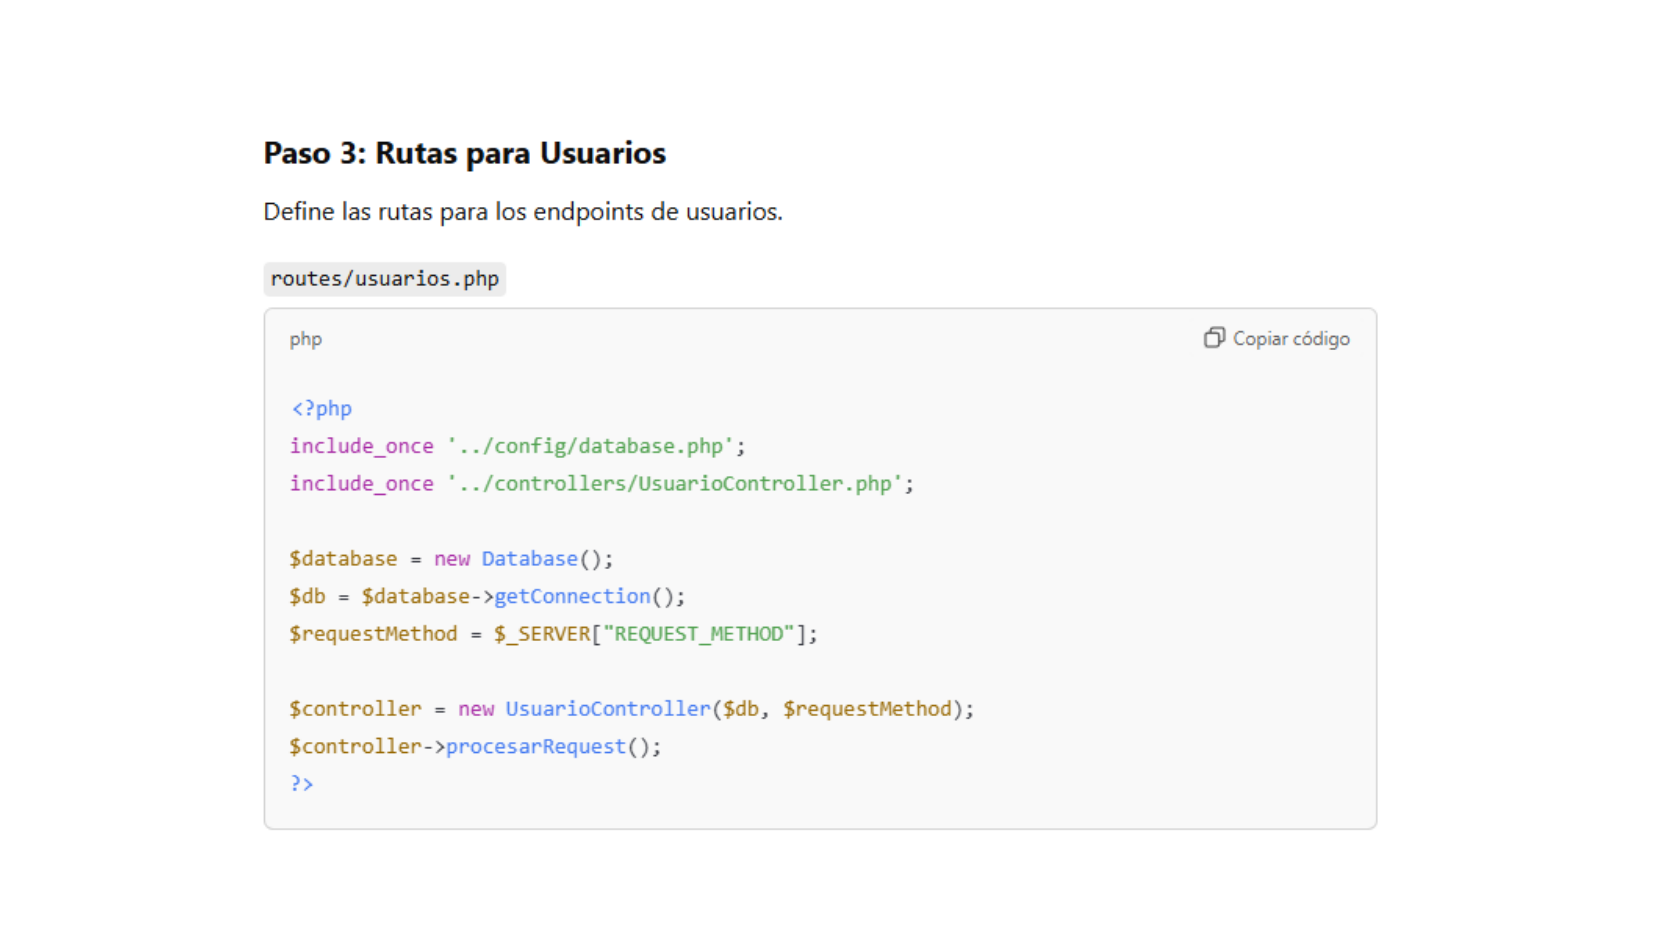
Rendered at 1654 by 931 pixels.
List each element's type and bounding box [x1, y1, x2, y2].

picture [228, 106, 1442, 874]
